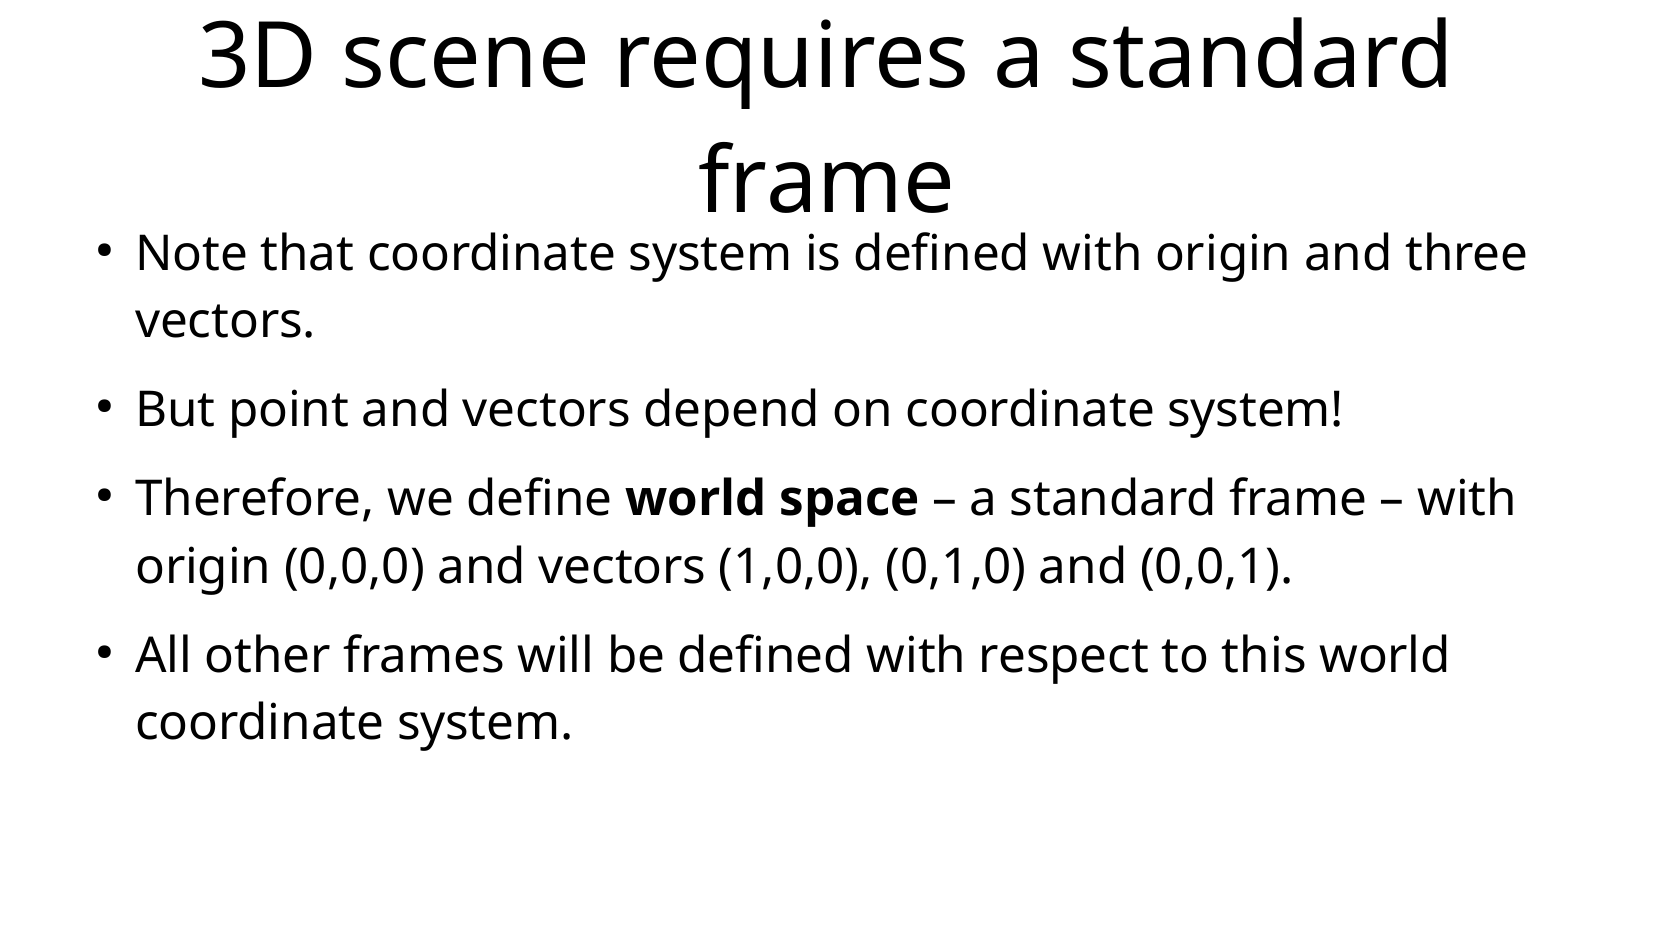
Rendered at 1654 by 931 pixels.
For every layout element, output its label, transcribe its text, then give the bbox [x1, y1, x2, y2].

title 3D scene requires a standard frame [82, 37, 1571, 193]
list Note that coordinate system is defined with origin and three vectors. But point and vectors depend on coordinate system! Therefore, we define world space – a standard frame – with origin (0,0,0) and vectors (1,0,0), (0,1,0) and (0,0,1). All other frames will be defined with respect to this world coordinate system. [82, 217, 1571, 758]
